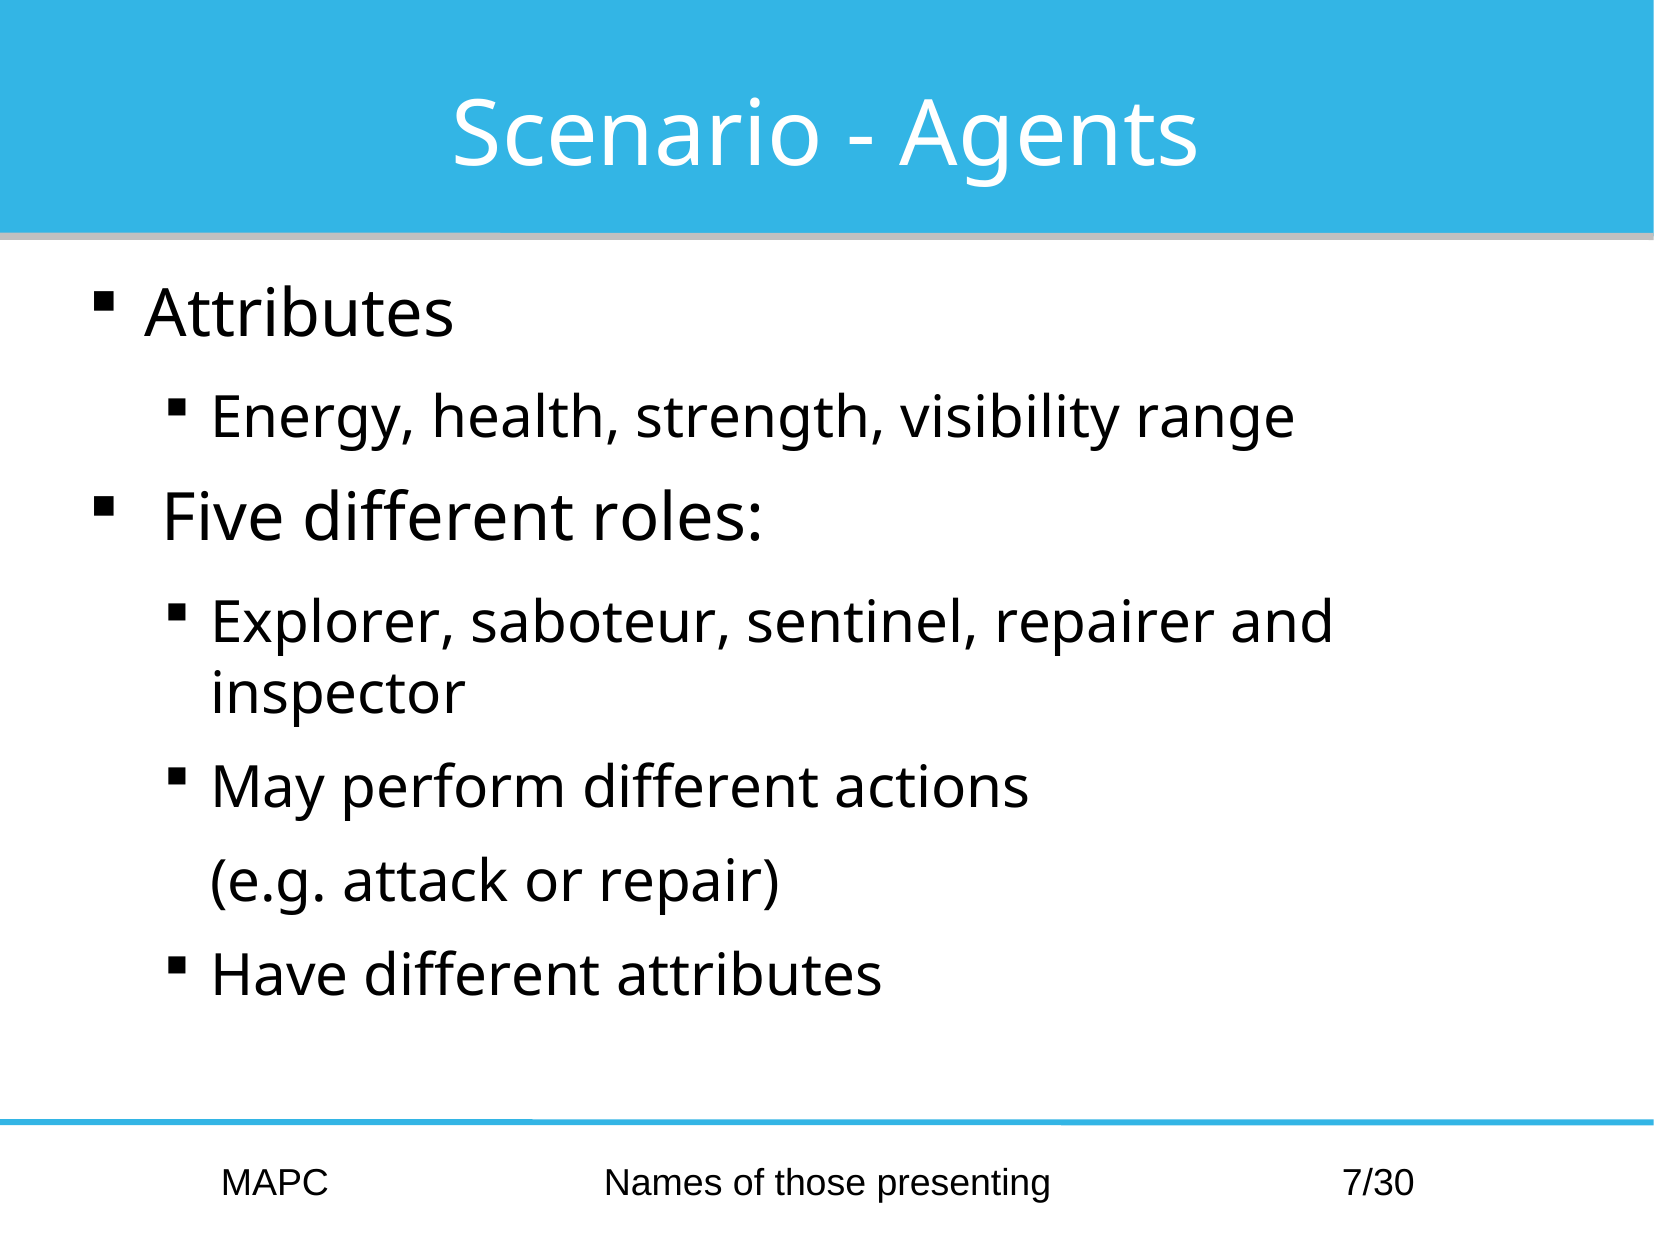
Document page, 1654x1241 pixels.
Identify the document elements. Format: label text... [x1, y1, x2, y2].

title Scenario - Agents [82, 49, 1571, 207]
list Attributes Energy, health, strength, visibility range Five different roles: Explorer, saboteur, sentinel, repairer and inspector May perform different actions (e.g. attack or repair) Have different attributes [88, 268, 1577, 1087]
